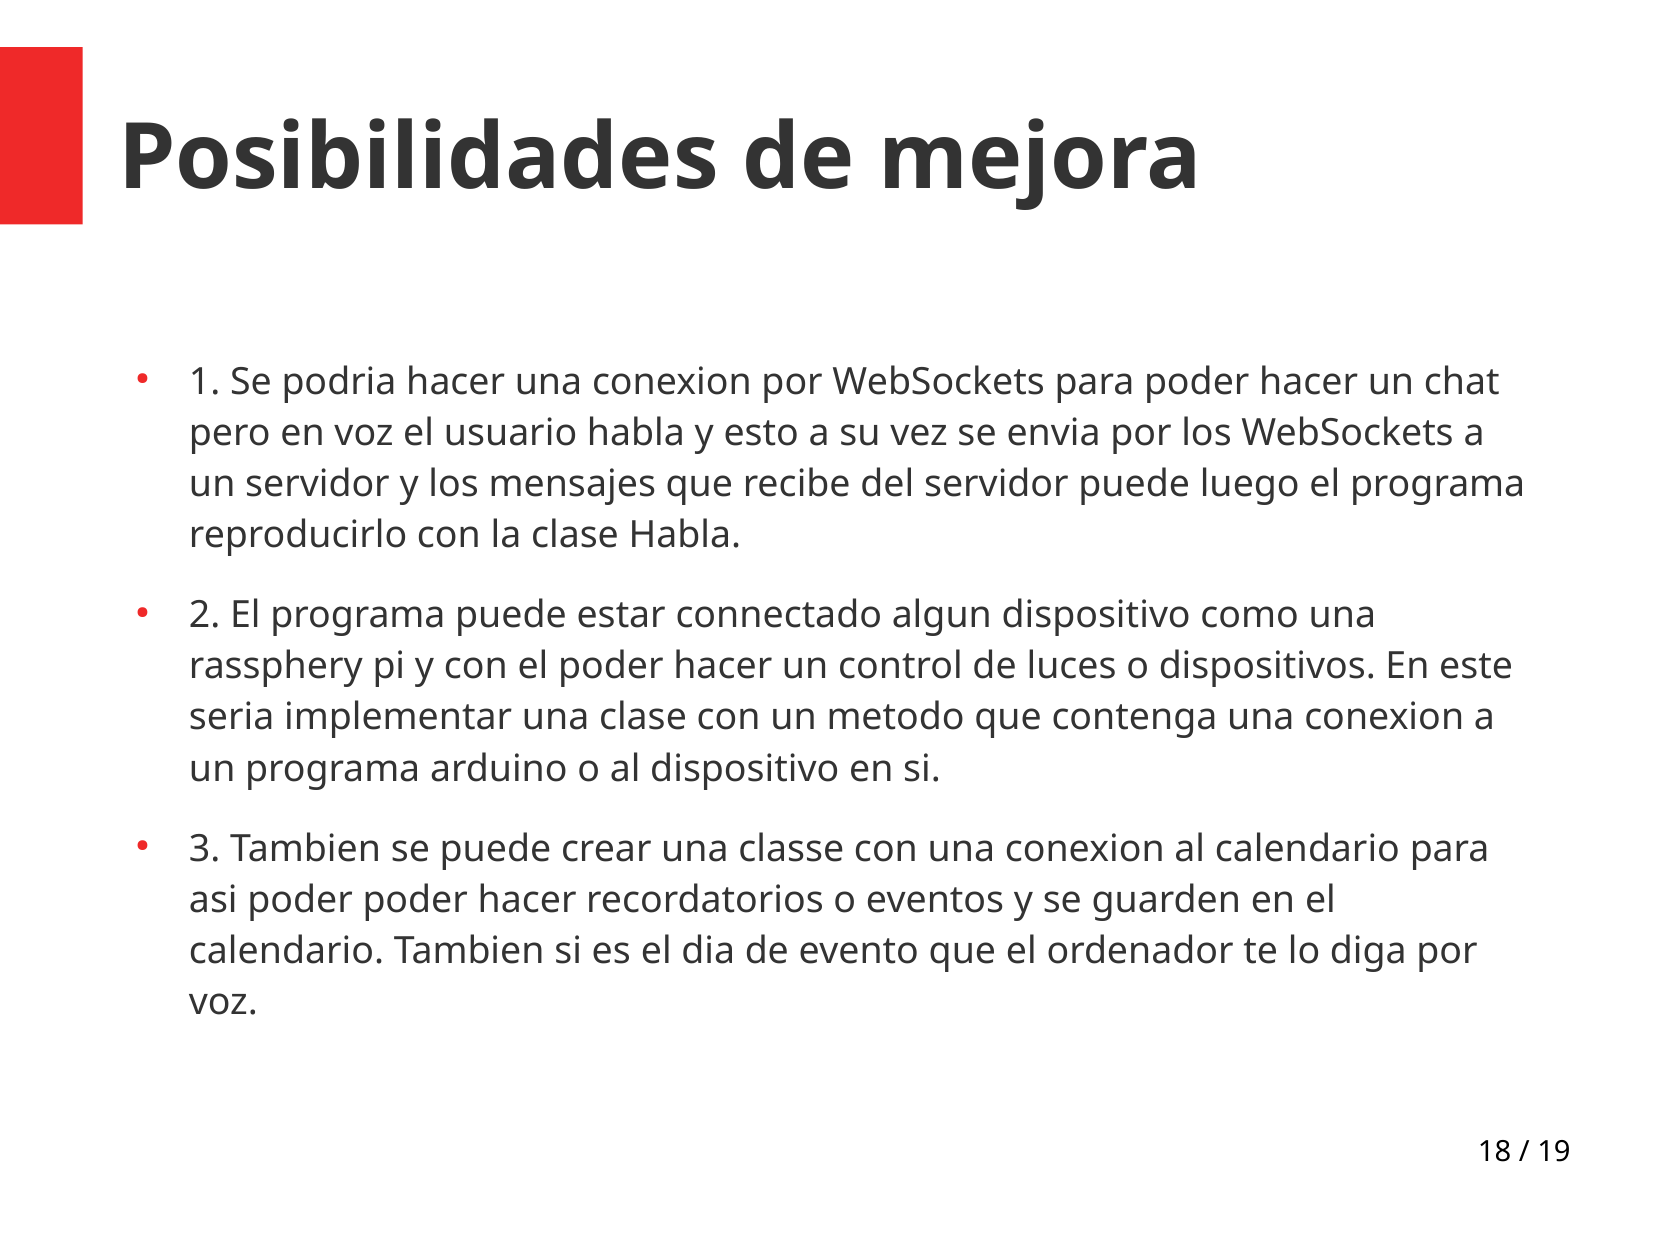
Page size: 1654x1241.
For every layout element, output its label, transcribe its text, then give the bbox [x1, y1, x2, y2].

list 1. Se podria hacer una conexion por WebSockets para poder hacer un chat pero en voz el usuario habla y esto a su vez se envia por los WebSockets a un servidor y los mensajes que recibe del servidor puede luego el programa reproducirlo con la clase Habla. 2. El programa puede estar connectado algun dispositivo como una rassphery pi y con el poder hacer un control de luces o dispositivos. En este seria implementar una clase con un metodo que contenga una conexion a un programa arduino o al dispositivo en si. 3. Tambien se puede crear una classe con una conexion al calendario para asi poder poder hacer recordatorios o eventos y se guarden en el calendario. Tambien si es el dia de evento que el ordenador te lo diga por voz. [118, 354, 1536, 1074]
title Posibilidades de mejora [118, 49, 1571, 257]
